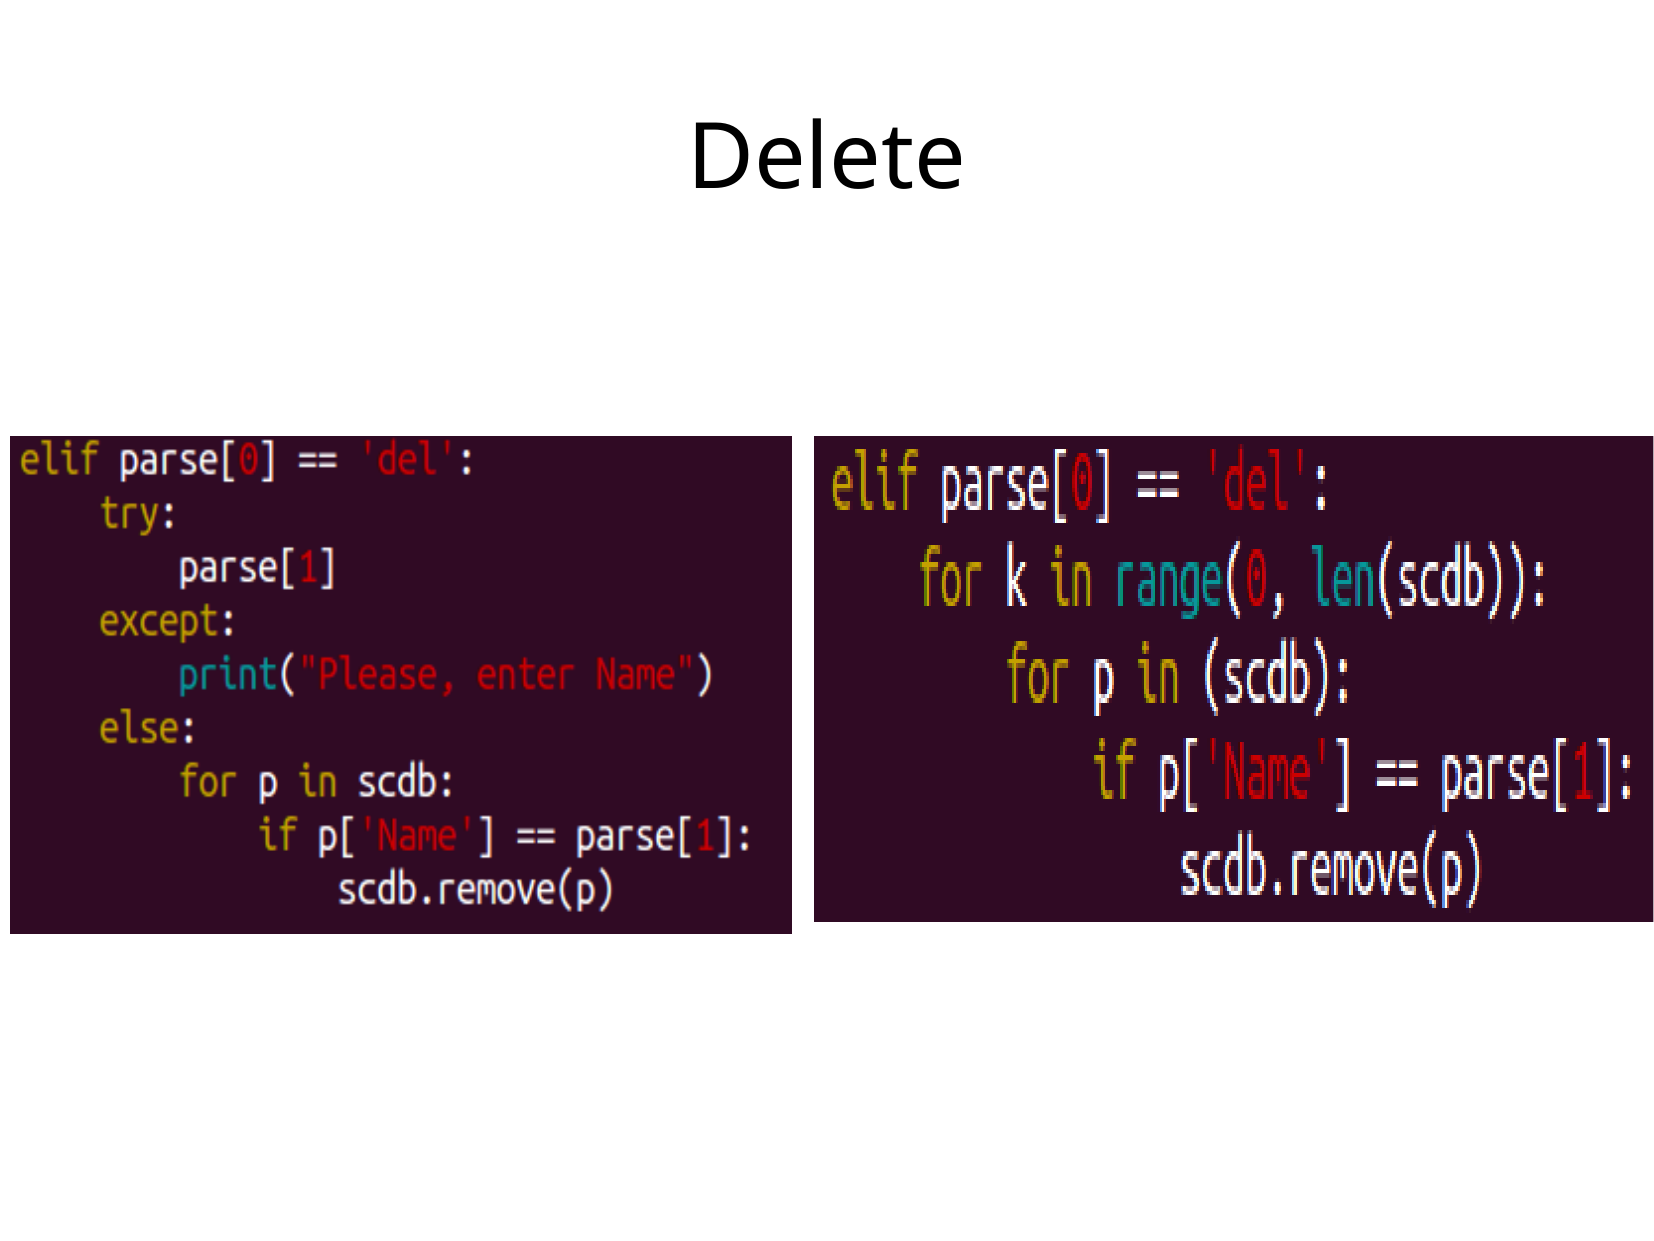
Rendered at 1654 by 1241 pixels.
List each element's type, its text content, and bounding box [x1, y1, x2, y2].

title Delete [82, 49, 1571, 257]
picture [814, 436, 1654, 922]
picture [10, 436, 792, 934]
